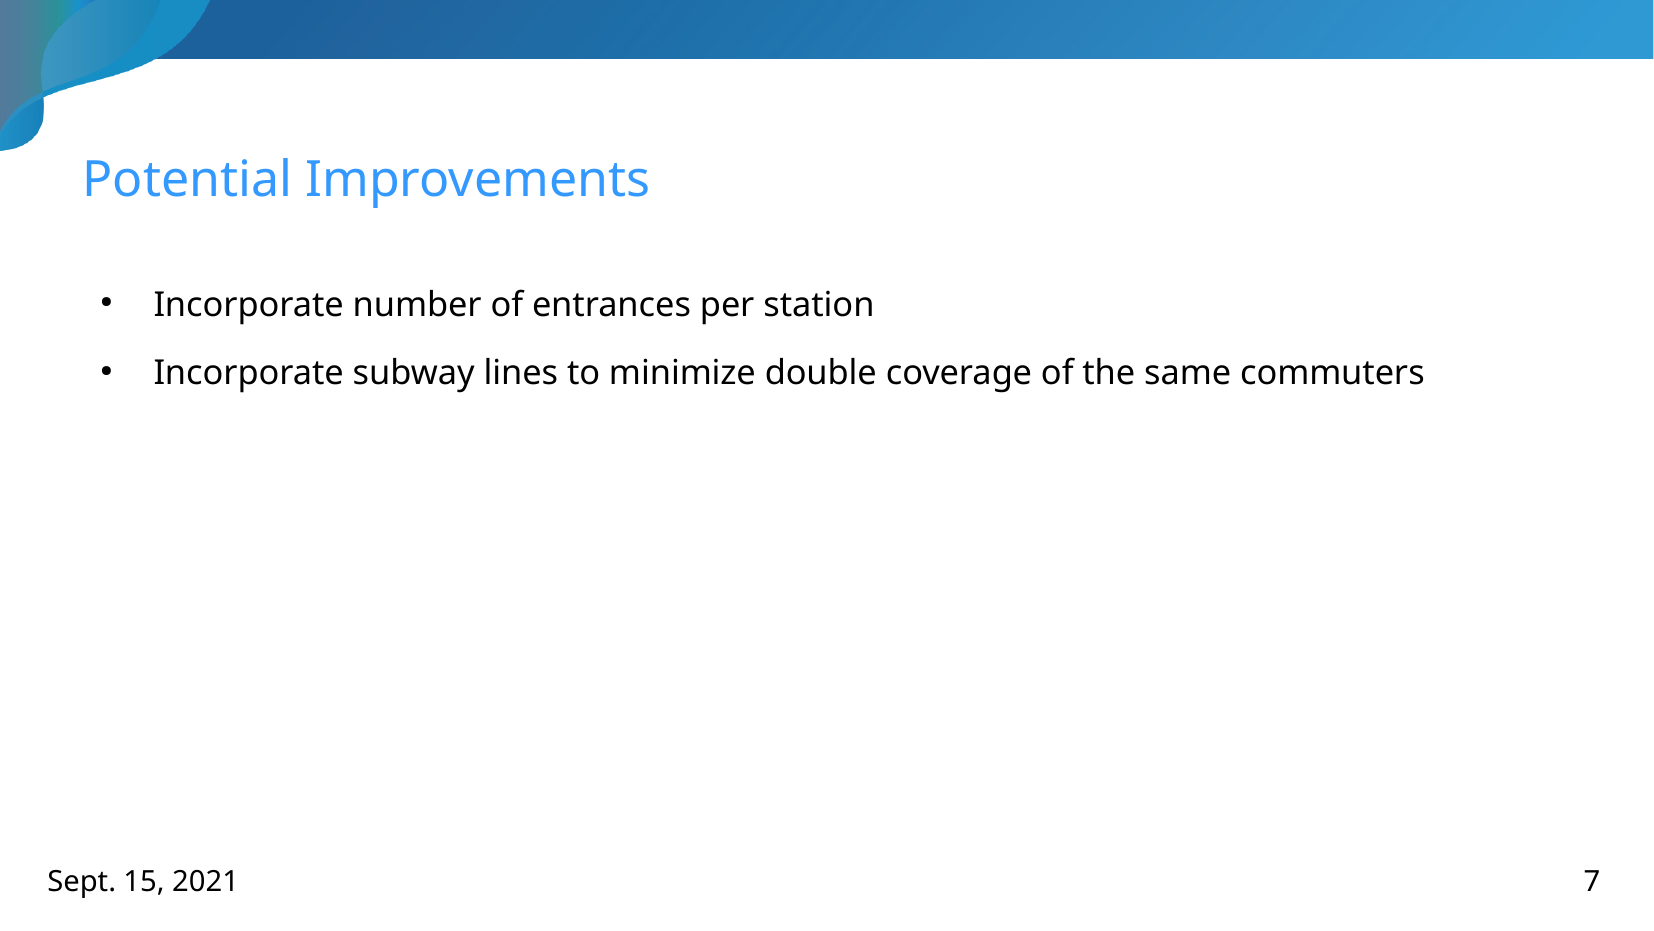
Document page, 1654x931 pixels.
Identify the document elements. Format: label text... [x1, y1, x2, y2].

picture [0, 0, 1654, 931]
list Incorporate number of entrances per station Incorporate subway lines to minimize double coverage of the same commuters [82, 279, 1571, 820]
title Potential Improvements [82, 99, 1571, 255]
